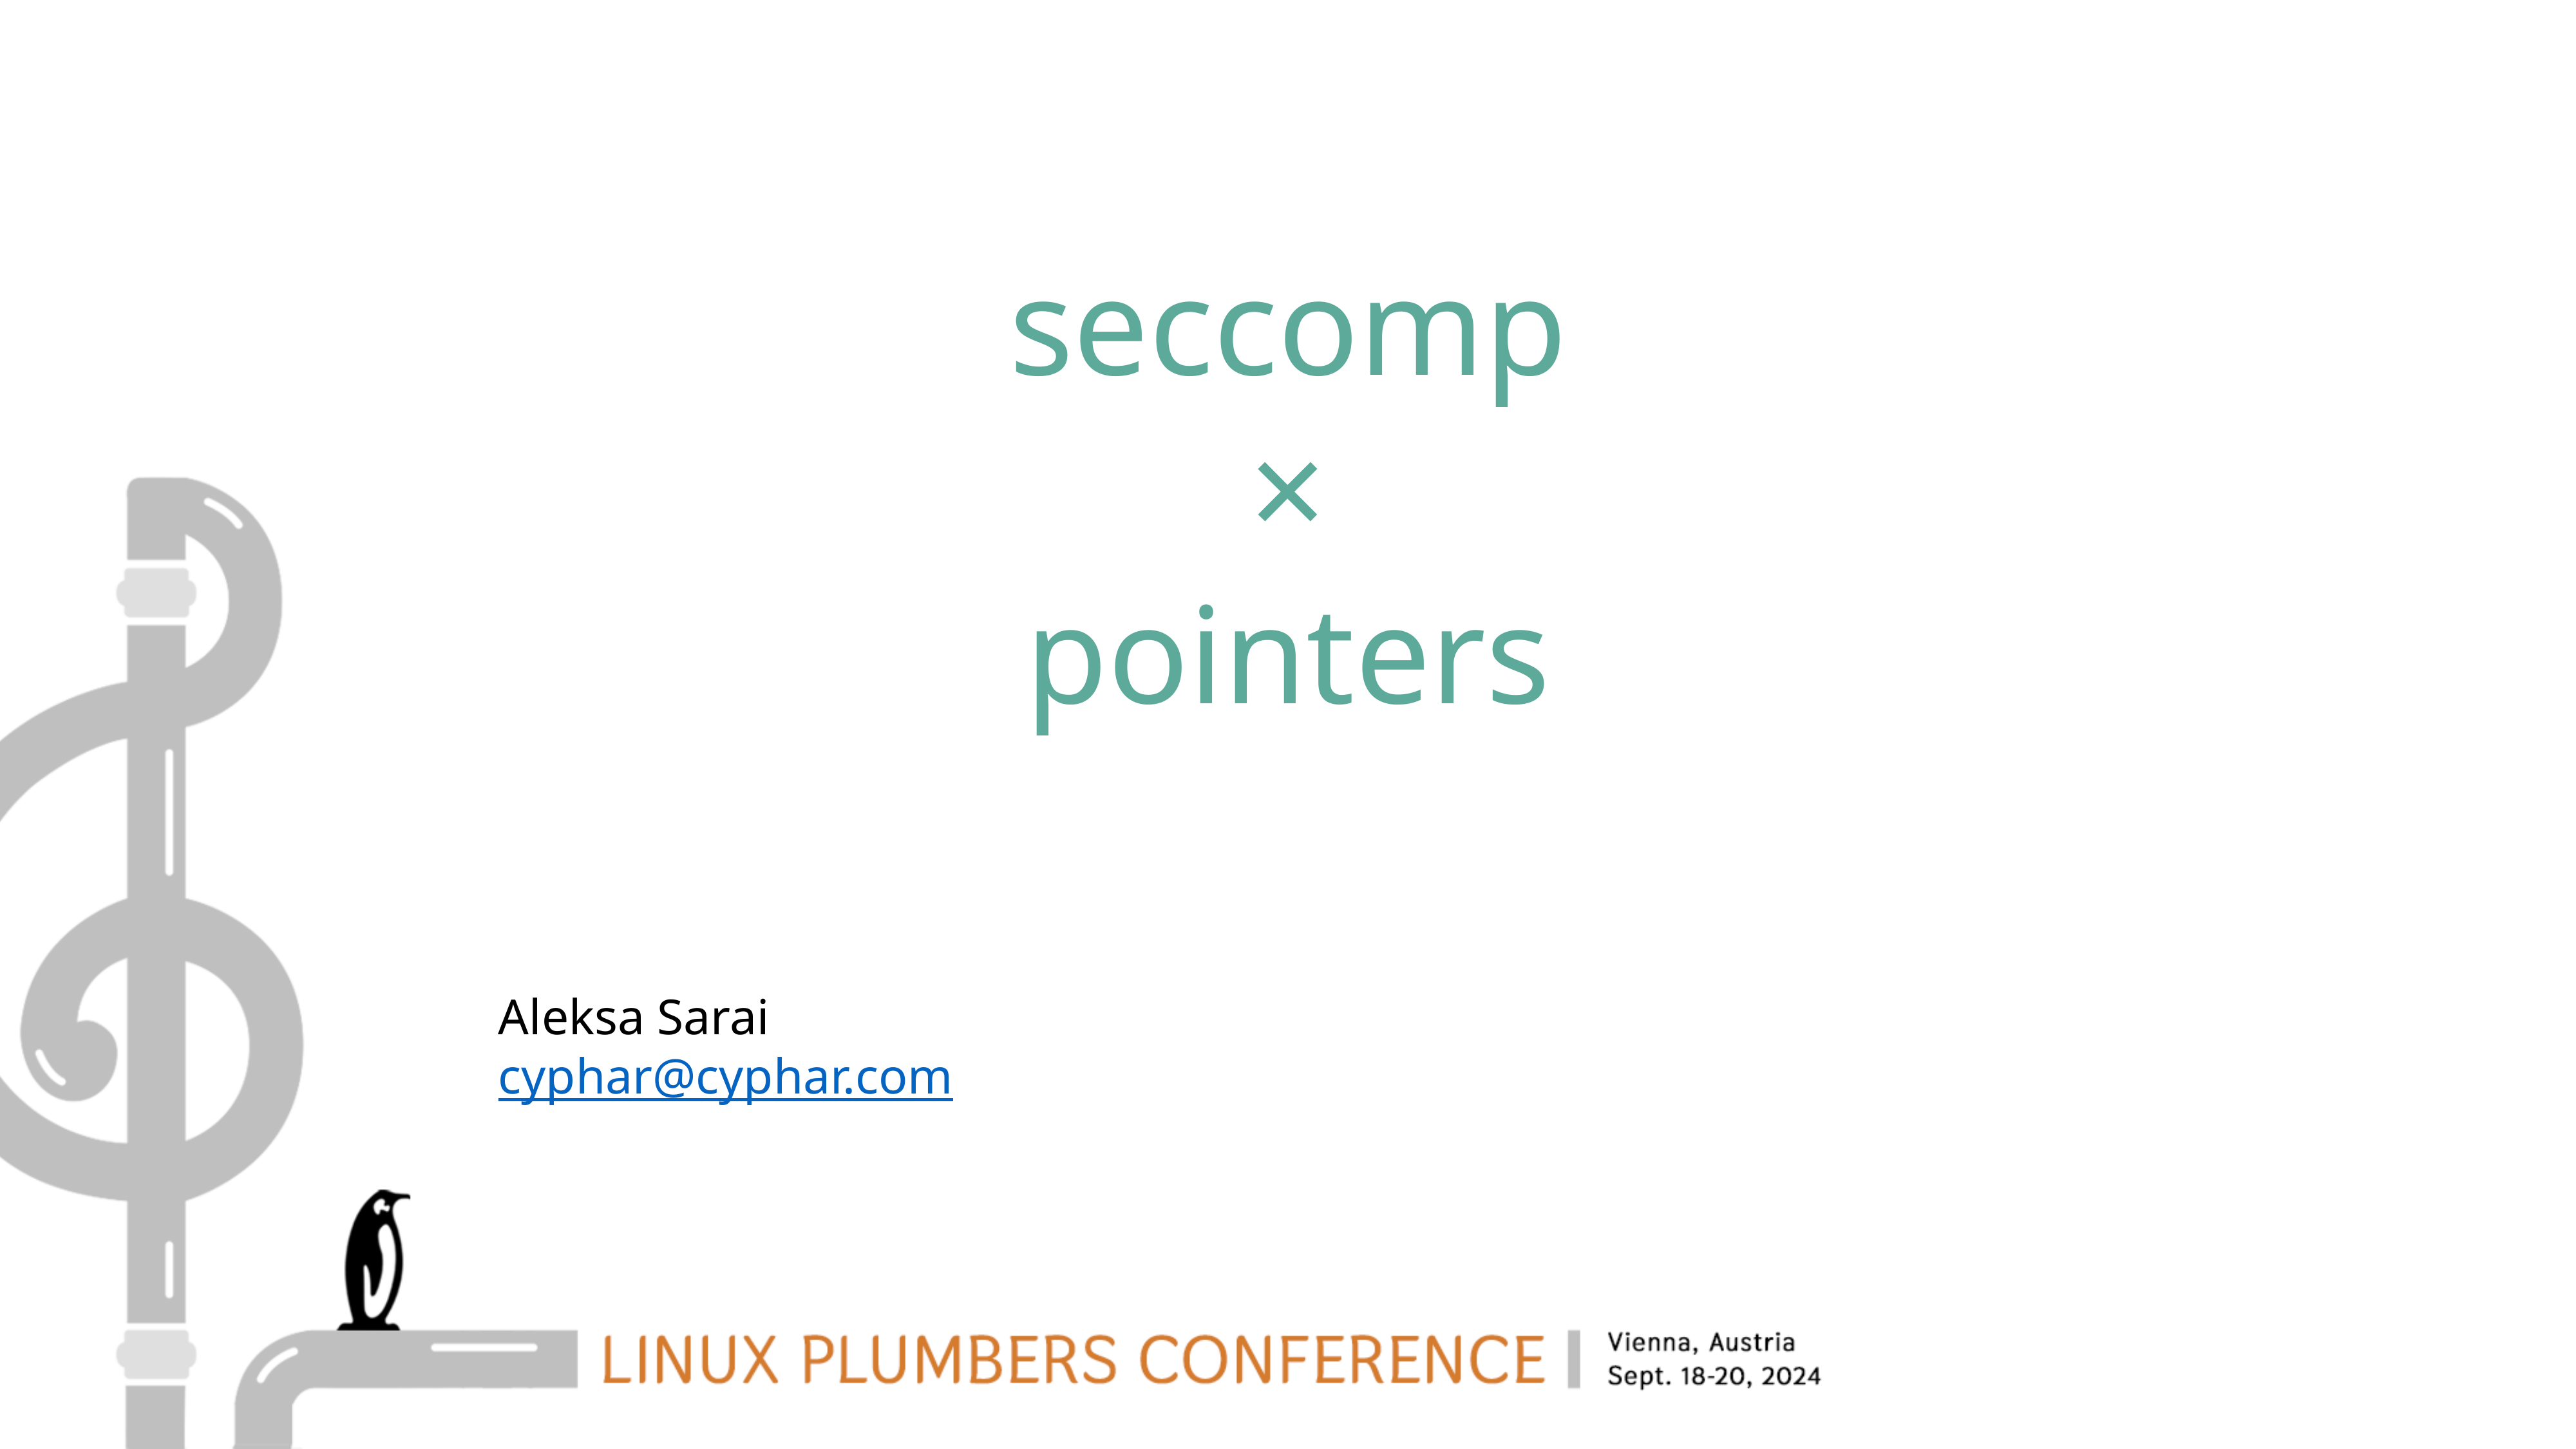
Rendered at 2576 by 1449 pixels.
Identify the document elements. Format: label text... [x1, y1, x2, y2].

subtitle Aleksa Sarai cyphar@cyphar.com [488, 761, 2254, 1111]
title seccomp × pointers [322, 237, 2254, 742]
picture [0, 0, 2576, 1449]
